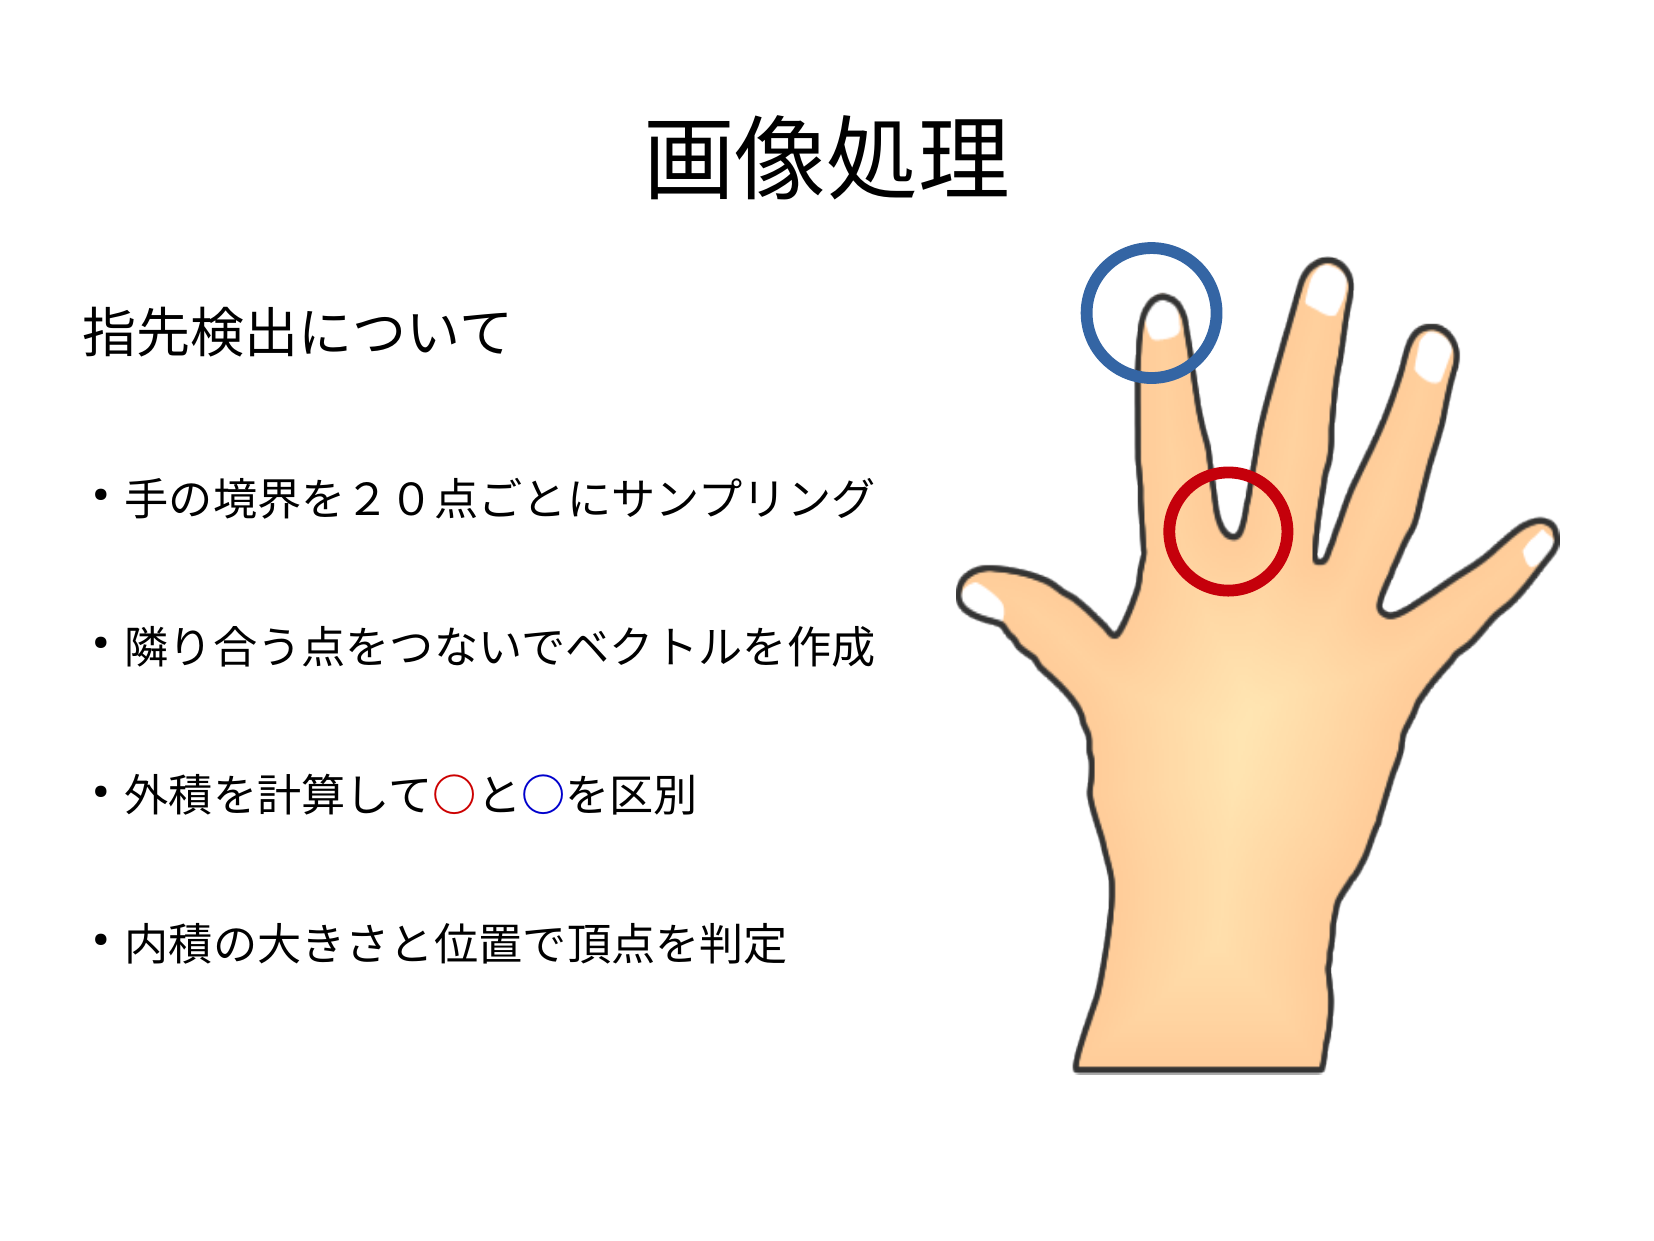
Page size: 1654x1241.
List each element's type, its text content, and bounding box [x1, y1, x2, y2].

text_box [1086, 248, 1217, 379]
text_box [1169, 472, 1288, 591]
picture [956, 256, 1560, 1075]
title 画像処理 [82, 49, 1571, 257]
list 指先検出について 手の境界を２０点ごとにサンプリング 隣り合う点をつないでベクトルを作成 外積を計算して○と○を区別 内積の大きさと位置で頂点を判定 [82, 290, 956, 981]
